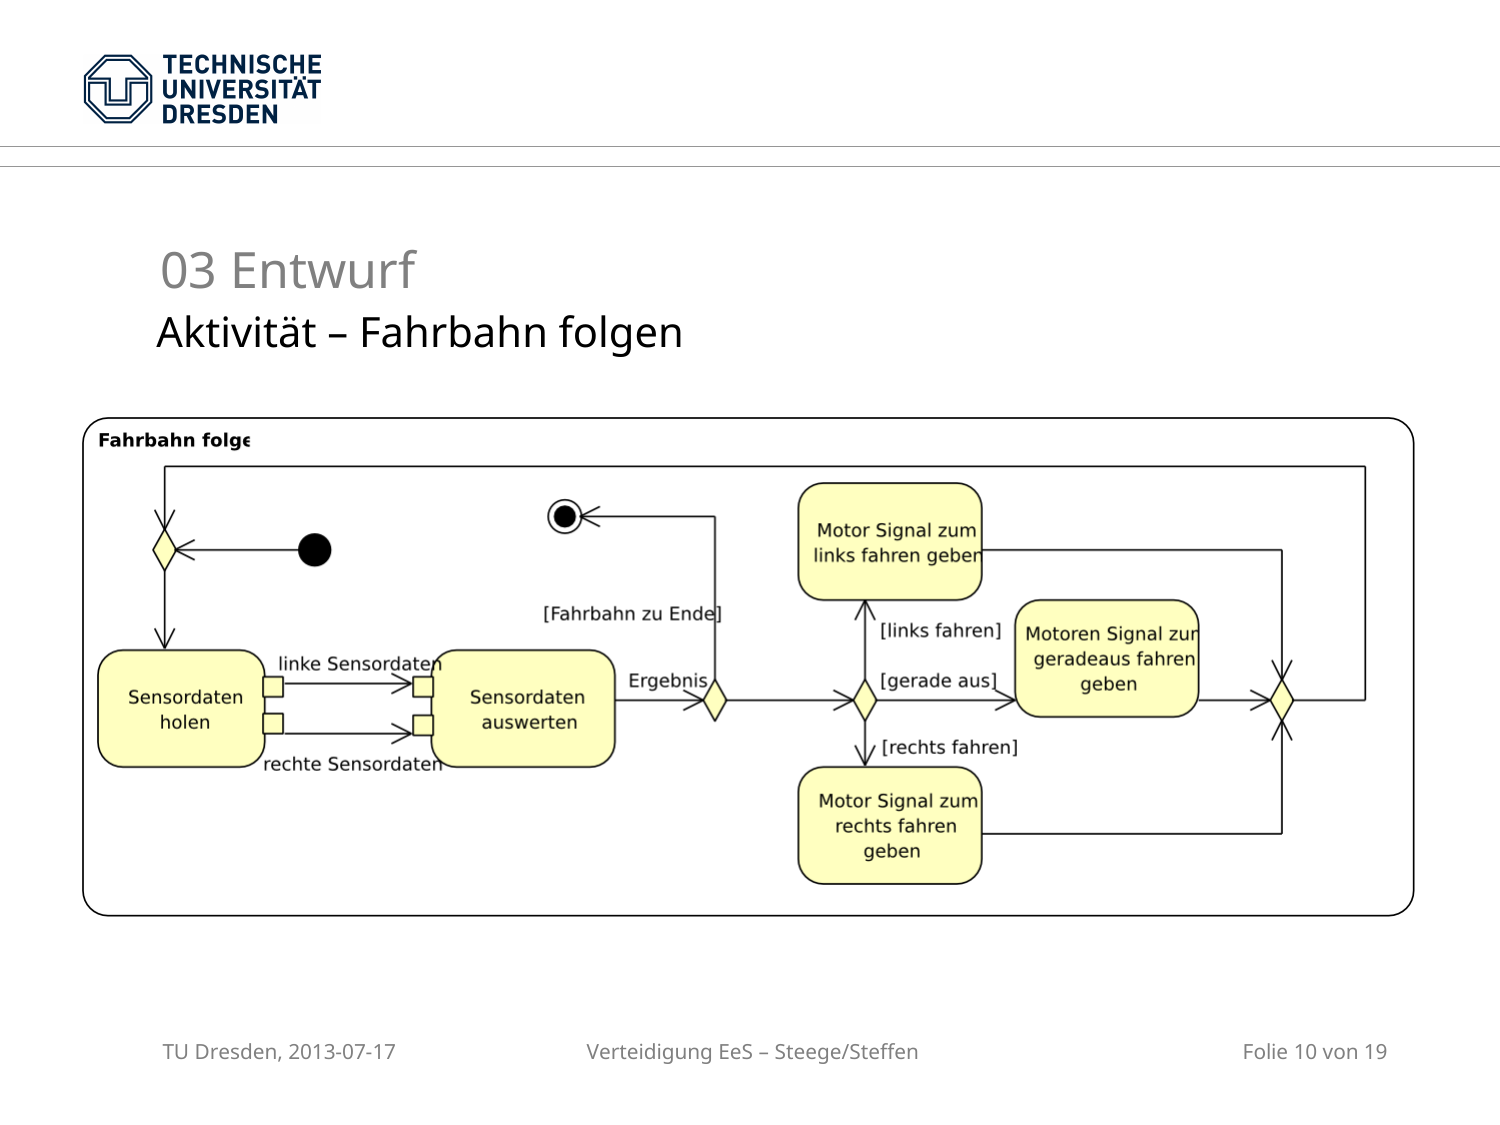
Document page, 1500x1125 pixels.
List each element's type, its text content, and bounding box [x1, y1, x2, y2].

picture [78, 413, 1422, 924]
title 03 Entwurf [160, 230, 1392, 307]
text_box Aktivität – Fahrbahn folgen [156, 299, 1388, 363]
picture [83, 54, 321, 124]
